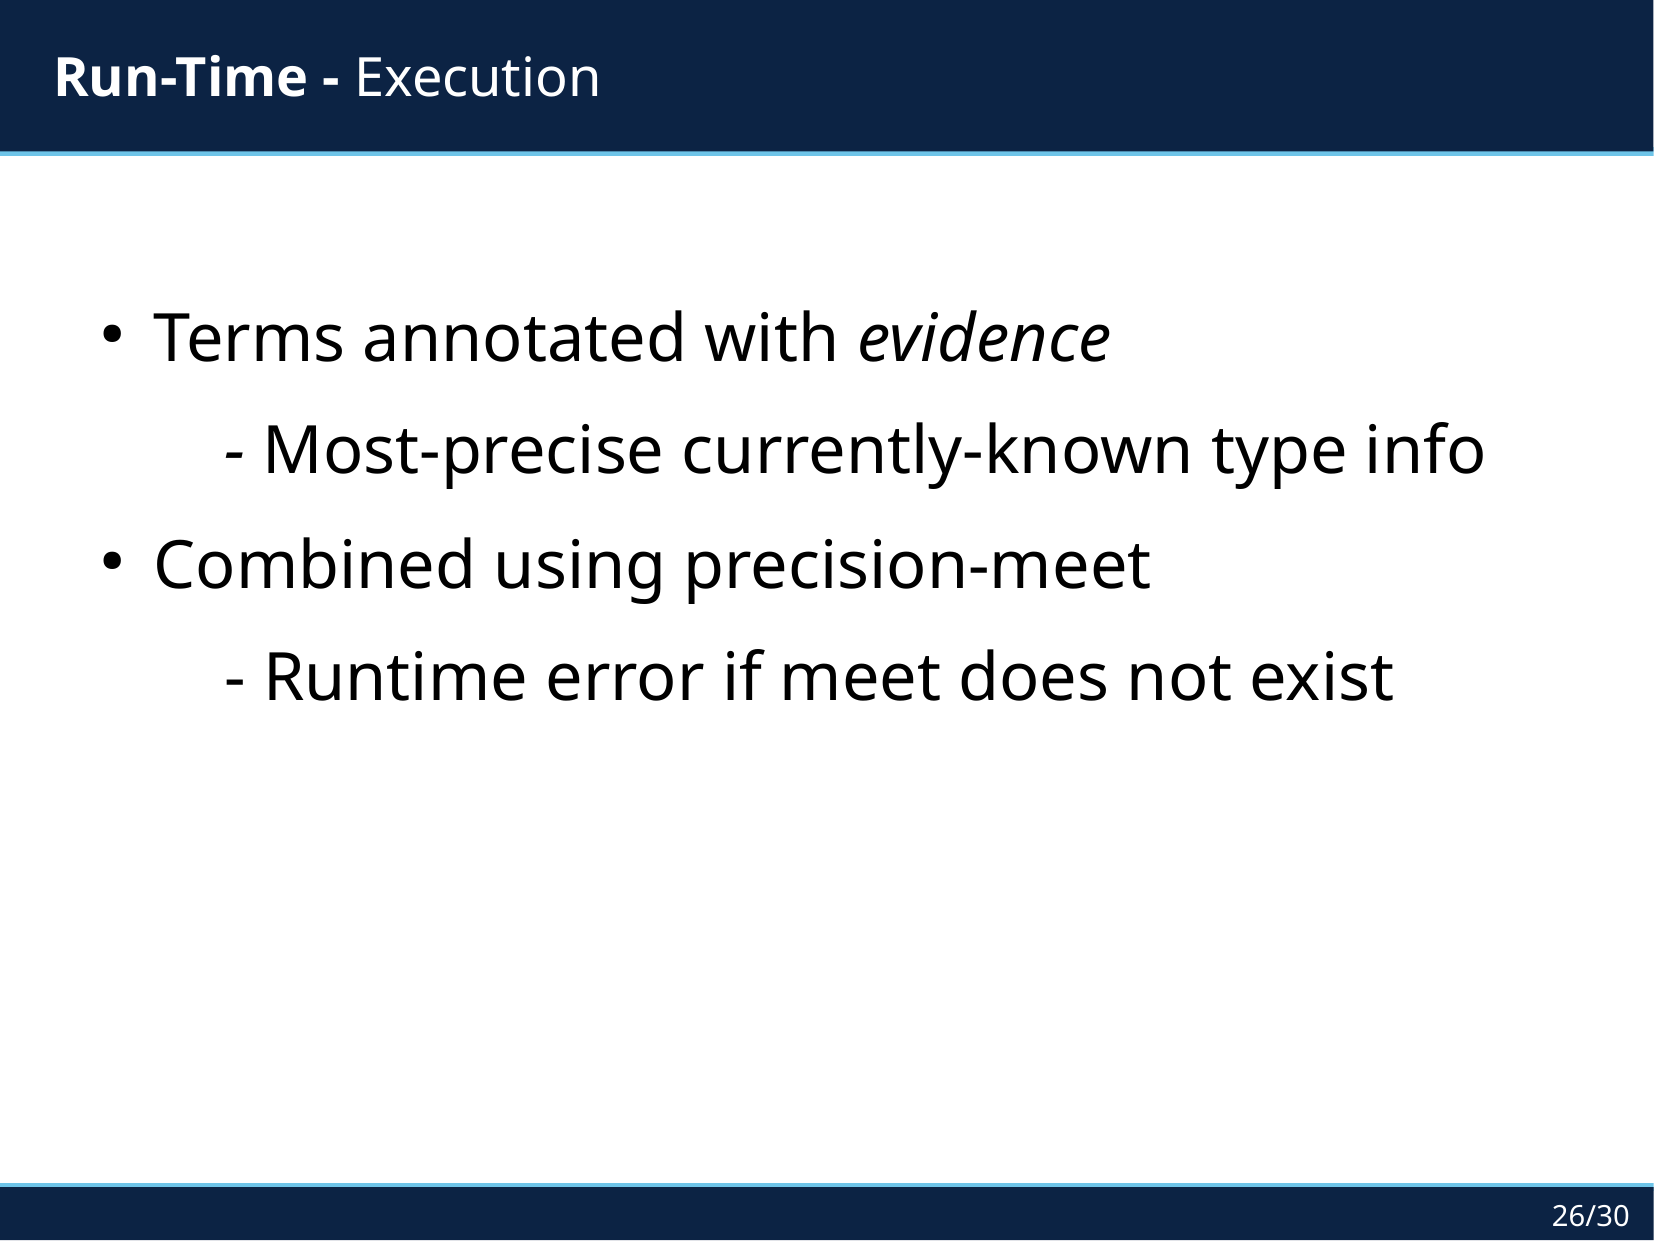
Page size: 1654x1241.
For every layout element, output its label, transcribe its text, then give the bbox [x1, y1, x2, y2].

list Terms annotated with evidence - Most-precise currently-known type info Combined using precision-meet - Runtime error if meet does not exist [82, 290, 1571, 1010]
title Run-Time - Execution [0, 0, 1654, 152]
